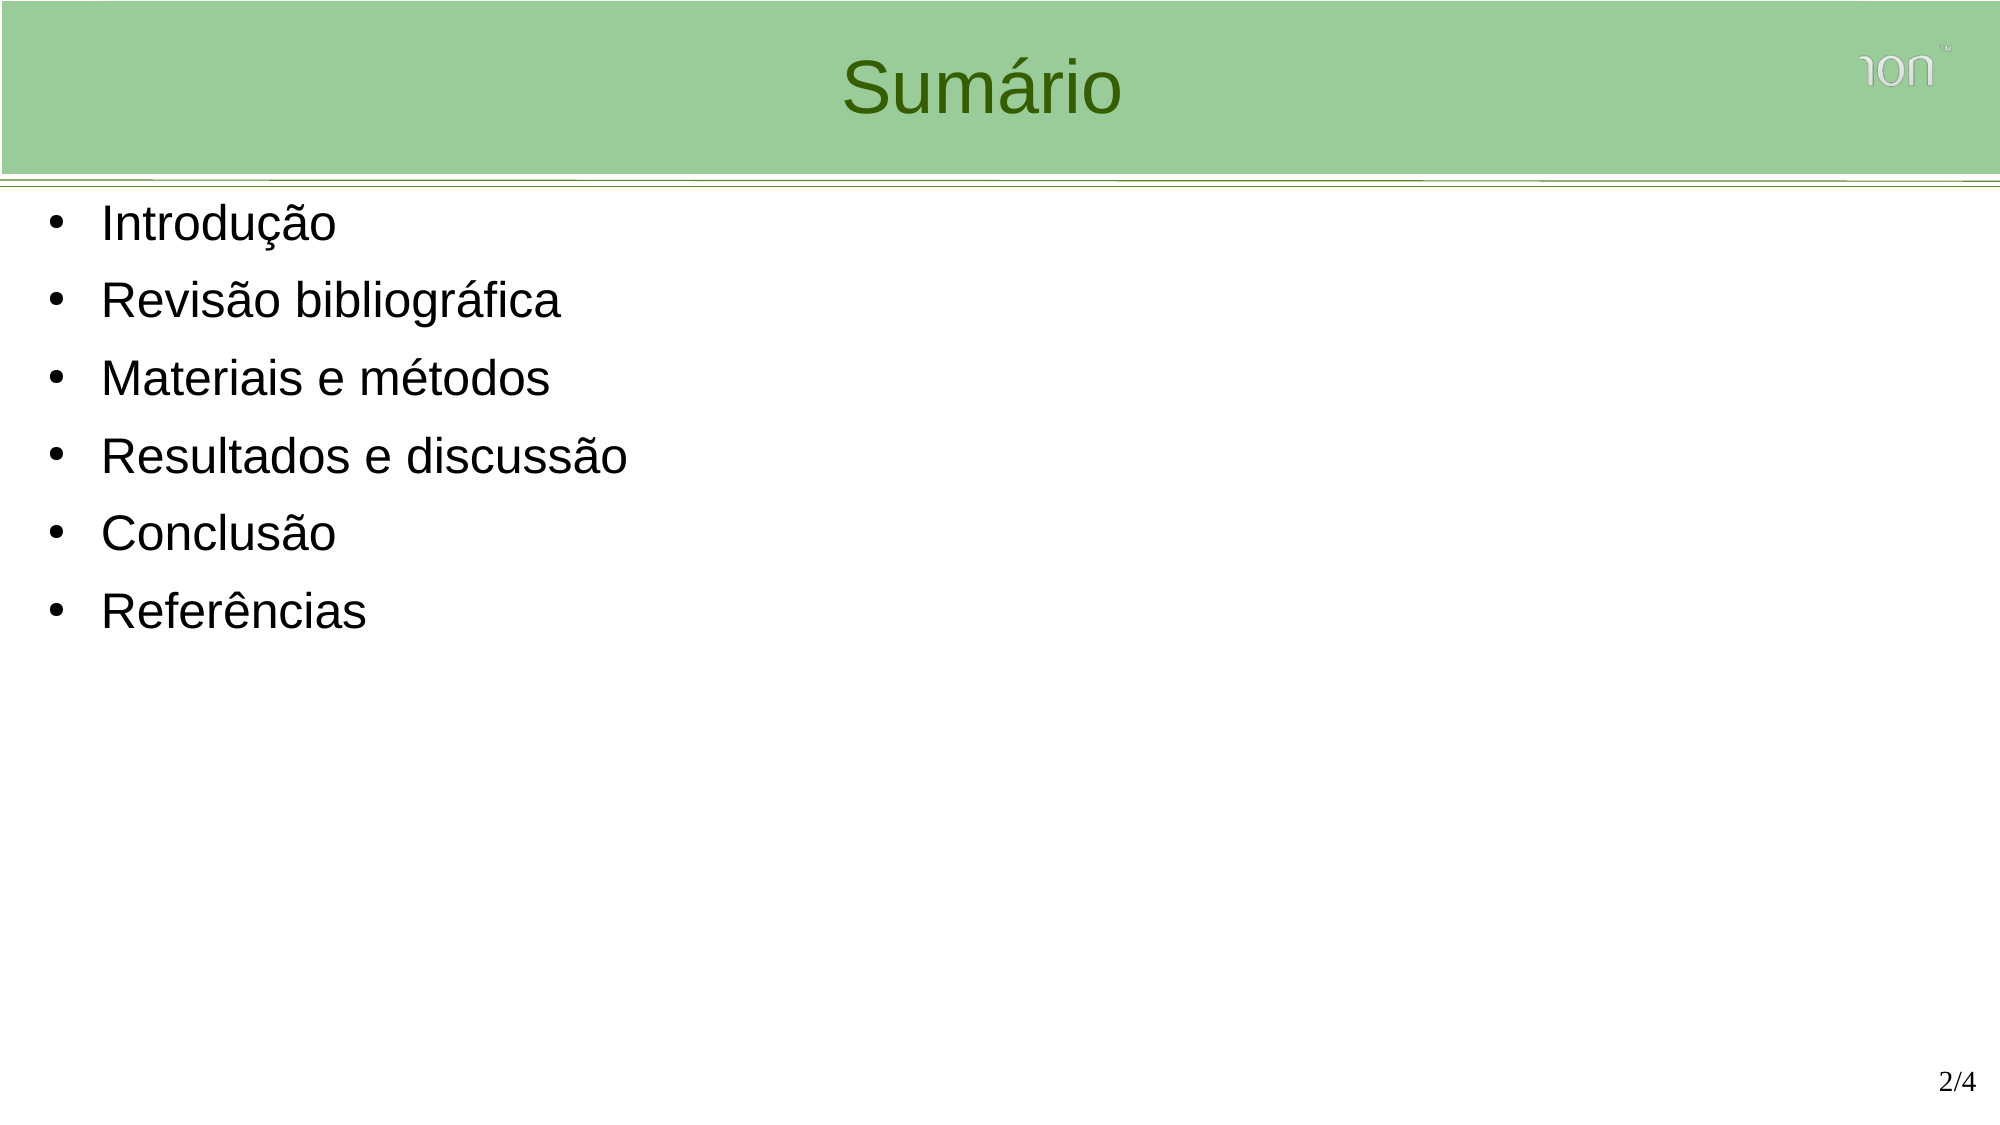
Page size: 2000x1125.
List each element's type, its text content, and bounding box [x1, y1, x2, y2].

picture [1861, 29, 1997, 119]
list Introdução Revisão bibliográfica Materiais e métodos Resultados e discussão Conclusão Referências [30, 195, 1966, 1066]
title Sumário [105, 0, 1861, 174]
